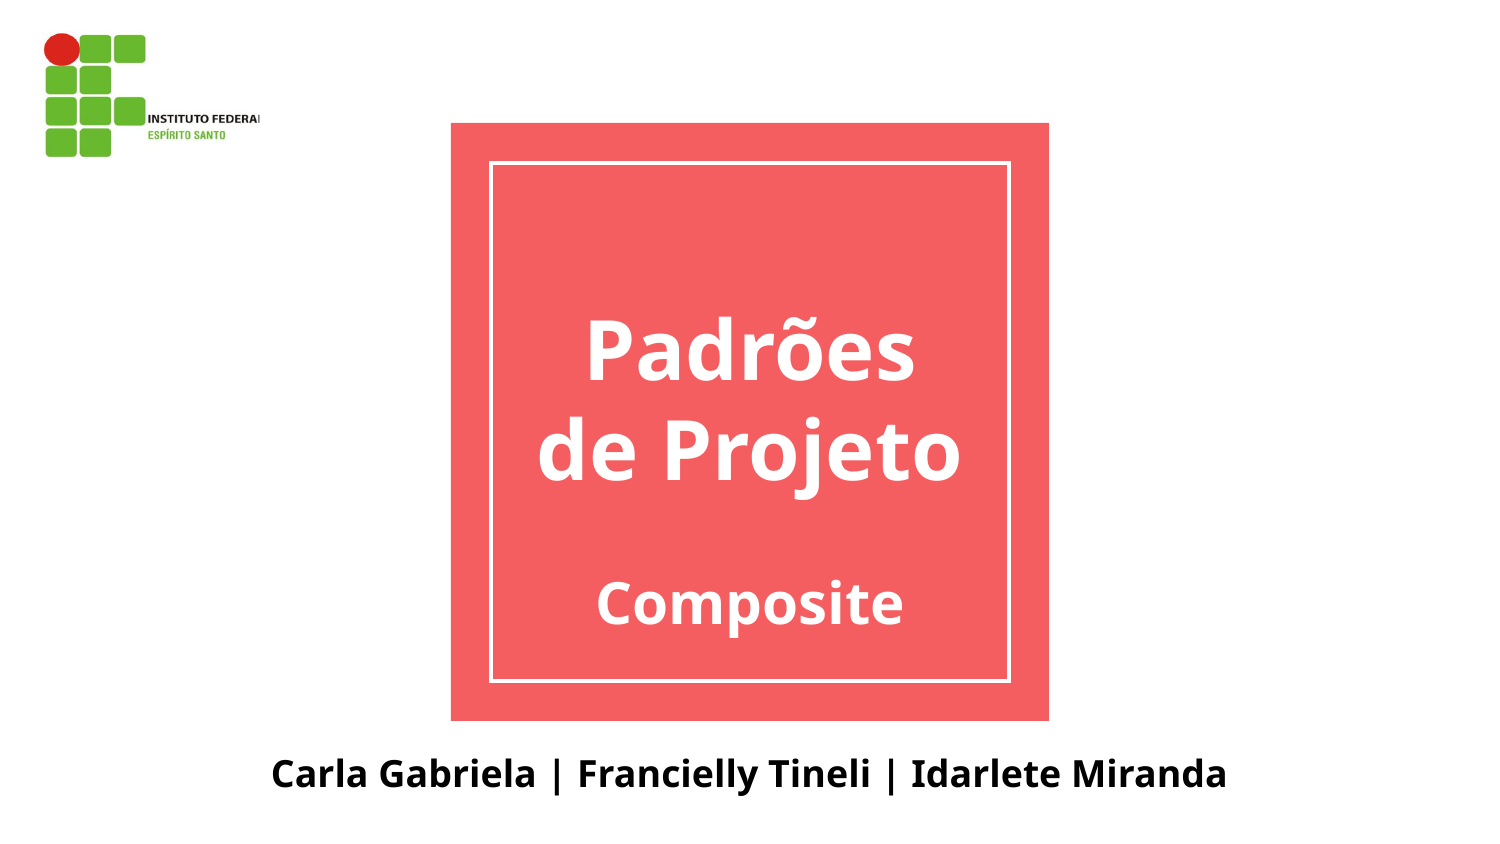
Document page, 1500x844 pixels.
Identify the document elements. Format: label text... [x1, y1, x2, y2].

title Padrões de Projeto [507, 266, 993, 527]
list Carla Gabriela | Francielly Tineli | Idarlete Miranda [81, 728, 1419, 844]
subtitle Composite [507, 535, 993, 651]
picture [18, 7, 260, 184]
